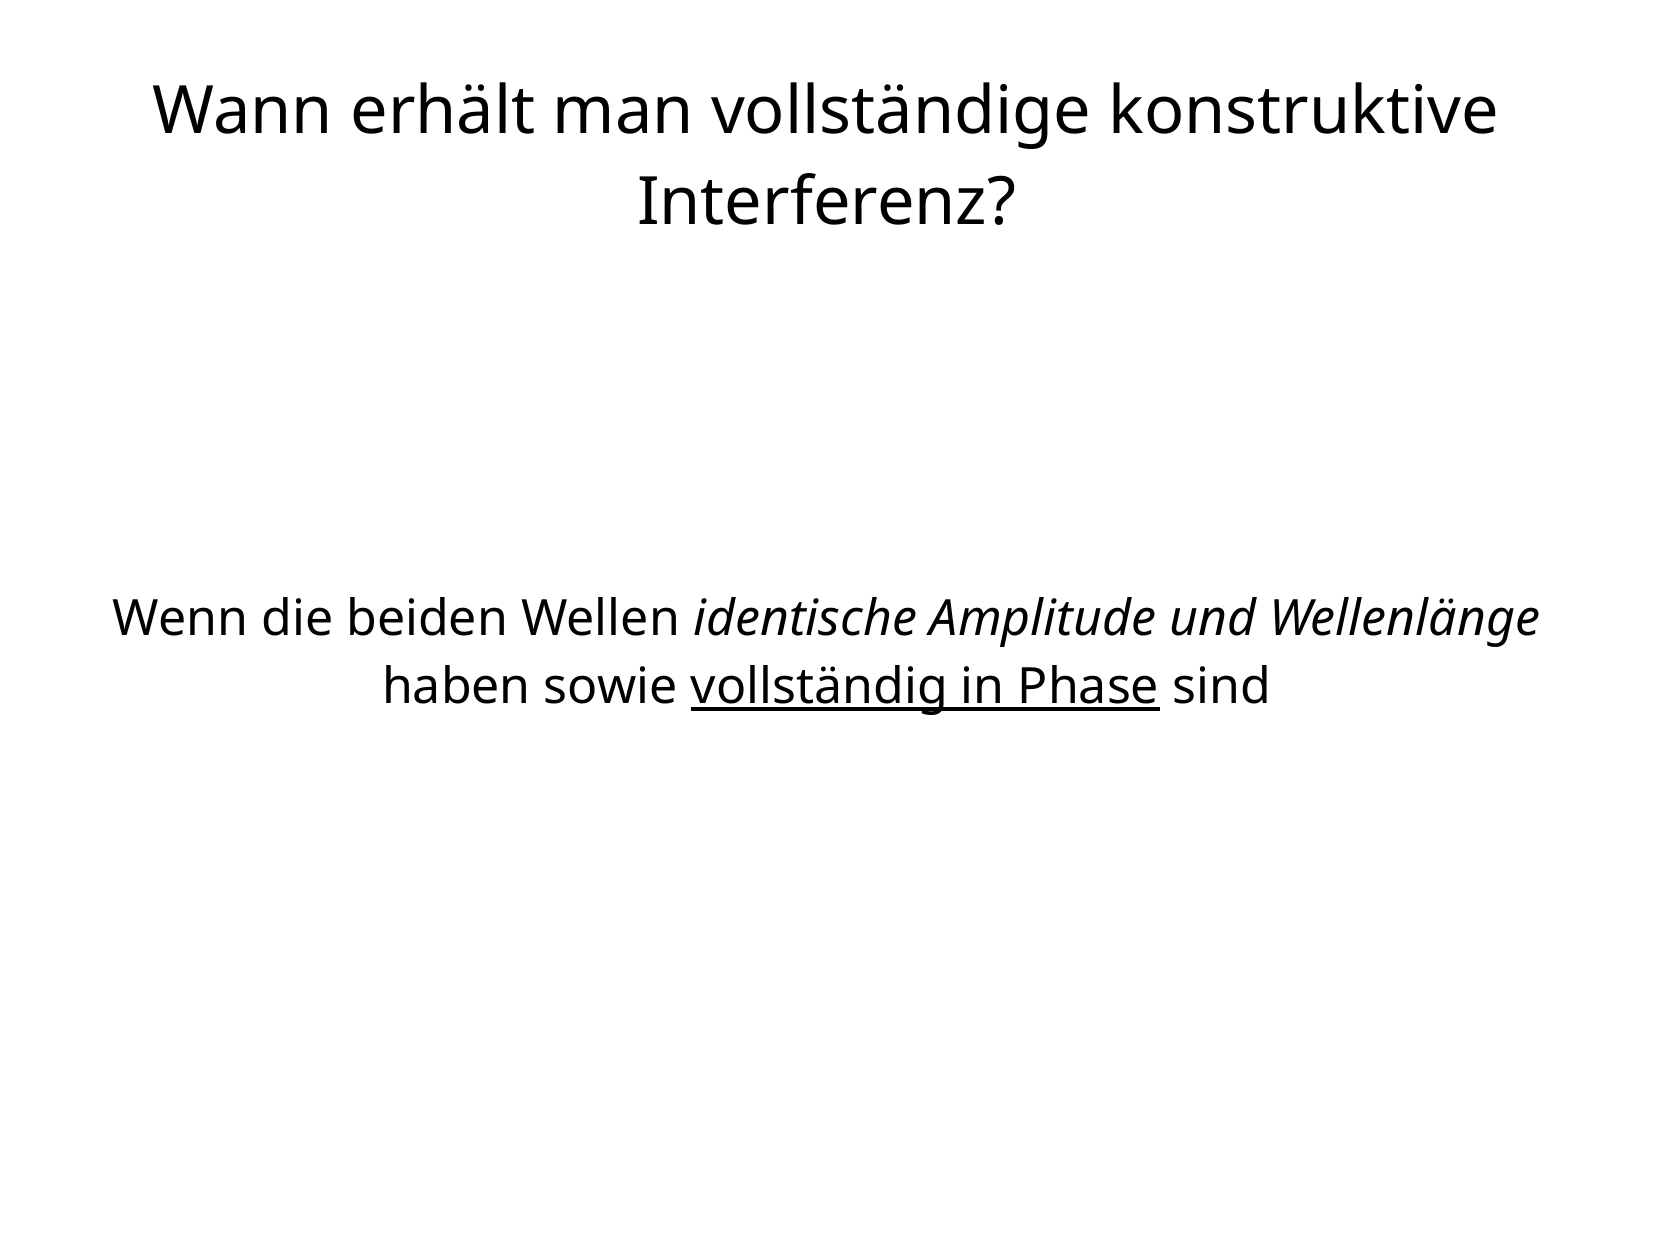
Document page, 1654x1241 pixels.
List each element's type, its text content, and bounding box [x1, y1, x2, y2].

subtitle Wenn die beiden Wellen identische Amplitude und Wellenlänge haben sowie vollständig in Phase sind [82, 290, 1571, 1010]
title Wann erhält man vollständige konstruktive Interferenz? [82, 49, 1571, 257]
